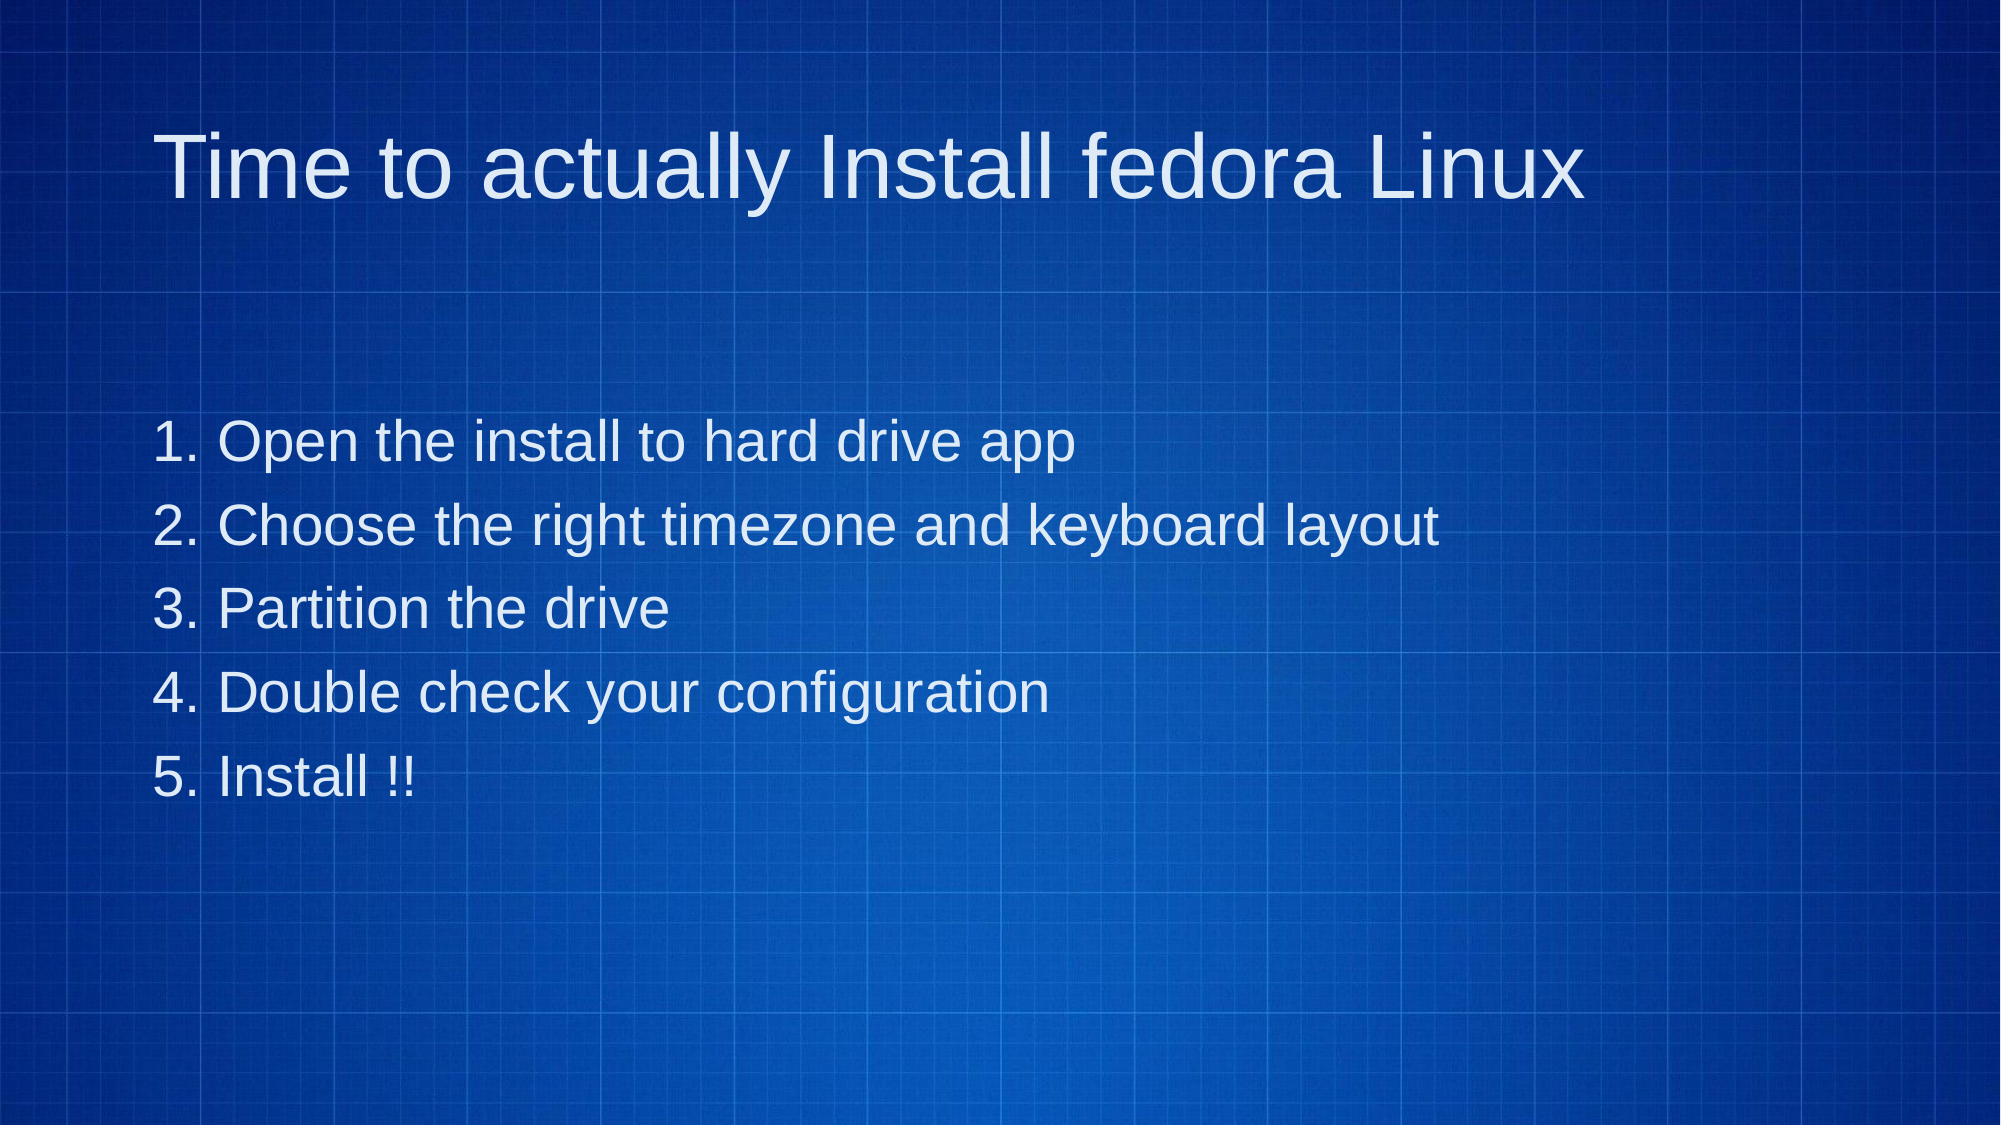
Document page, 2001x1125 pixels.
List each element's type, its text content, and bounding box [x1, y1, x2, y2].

title Time to actually Install fedora Linux [137, 59, 1863, 278]
list Open the install to hard drive app Choose the right timezone and keyboard layout Partition the drive Double check your configuration Install !! [137, 403, 1863, 1014]
picture [0, 0, 2001, 1125]
